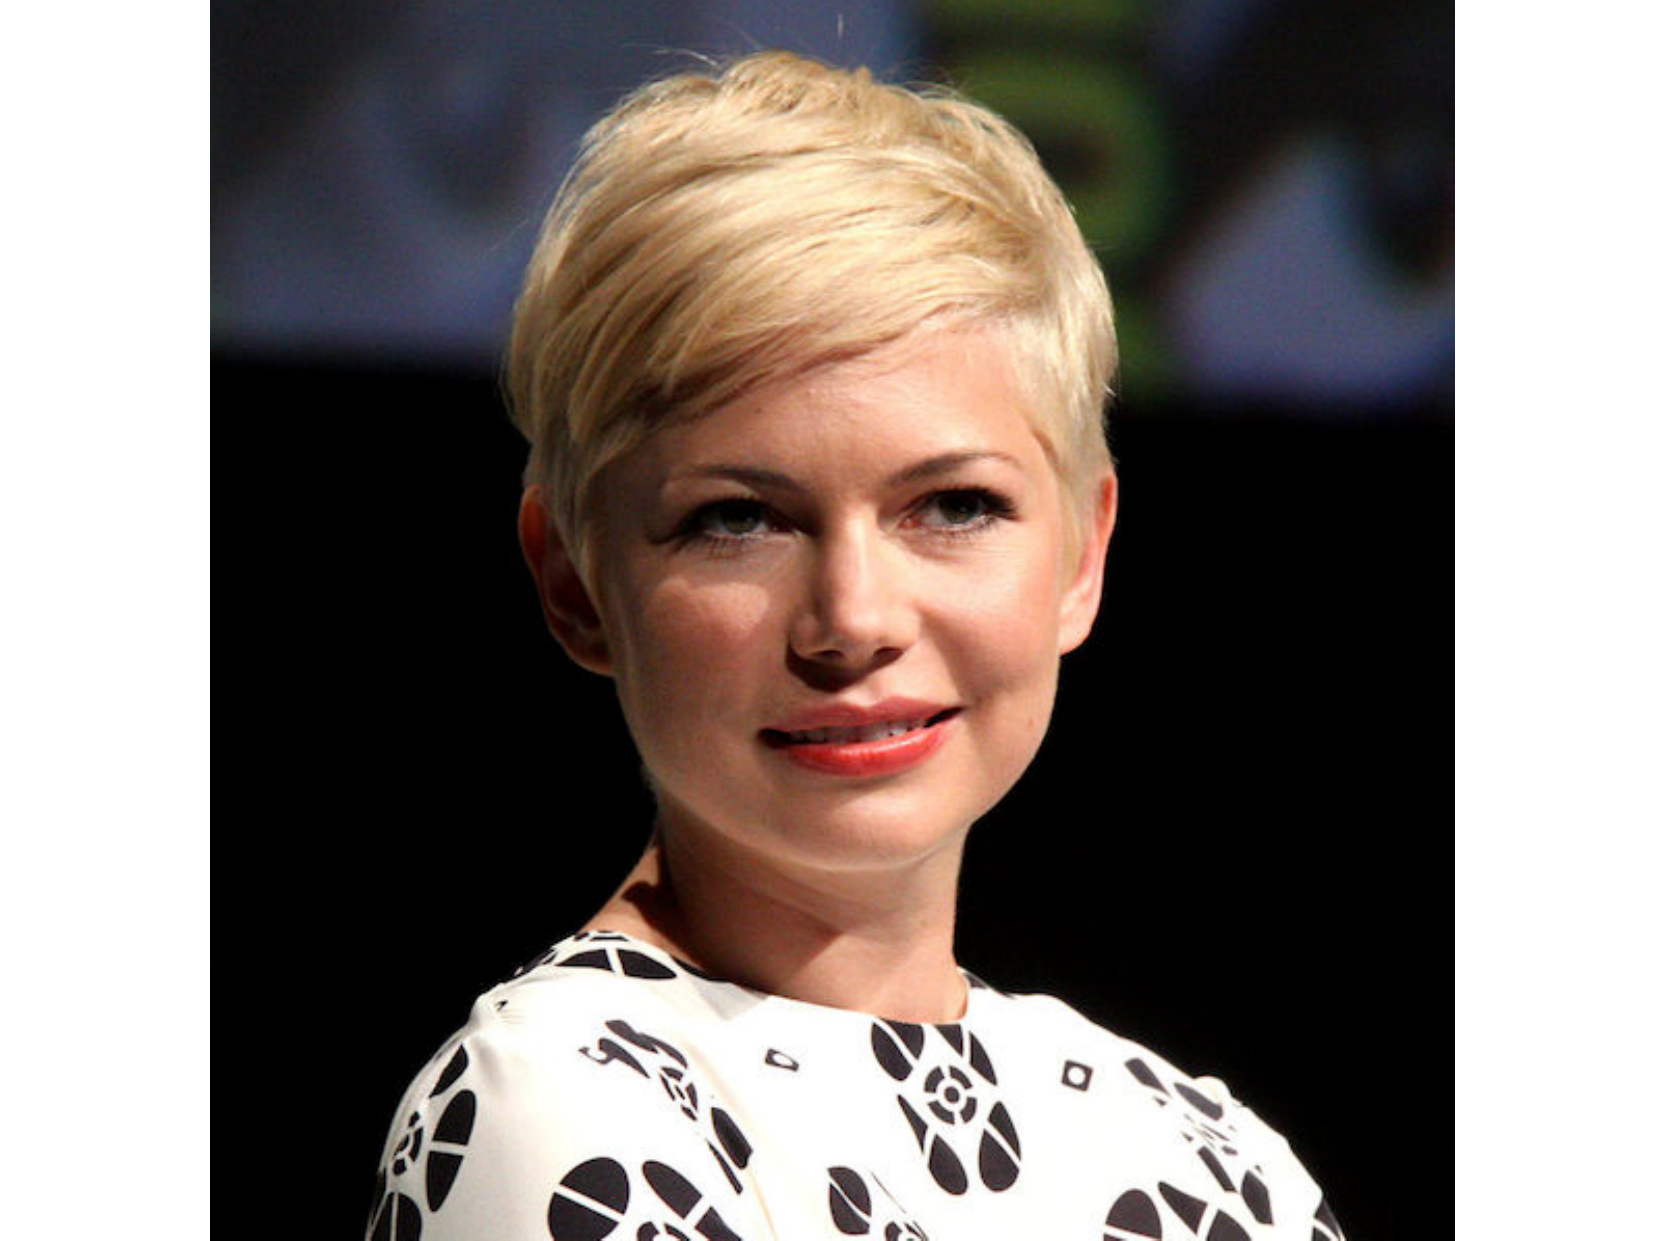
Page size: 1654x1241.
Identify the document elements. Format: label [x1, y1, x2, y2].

picture [210, 0, 1455, 1241]
